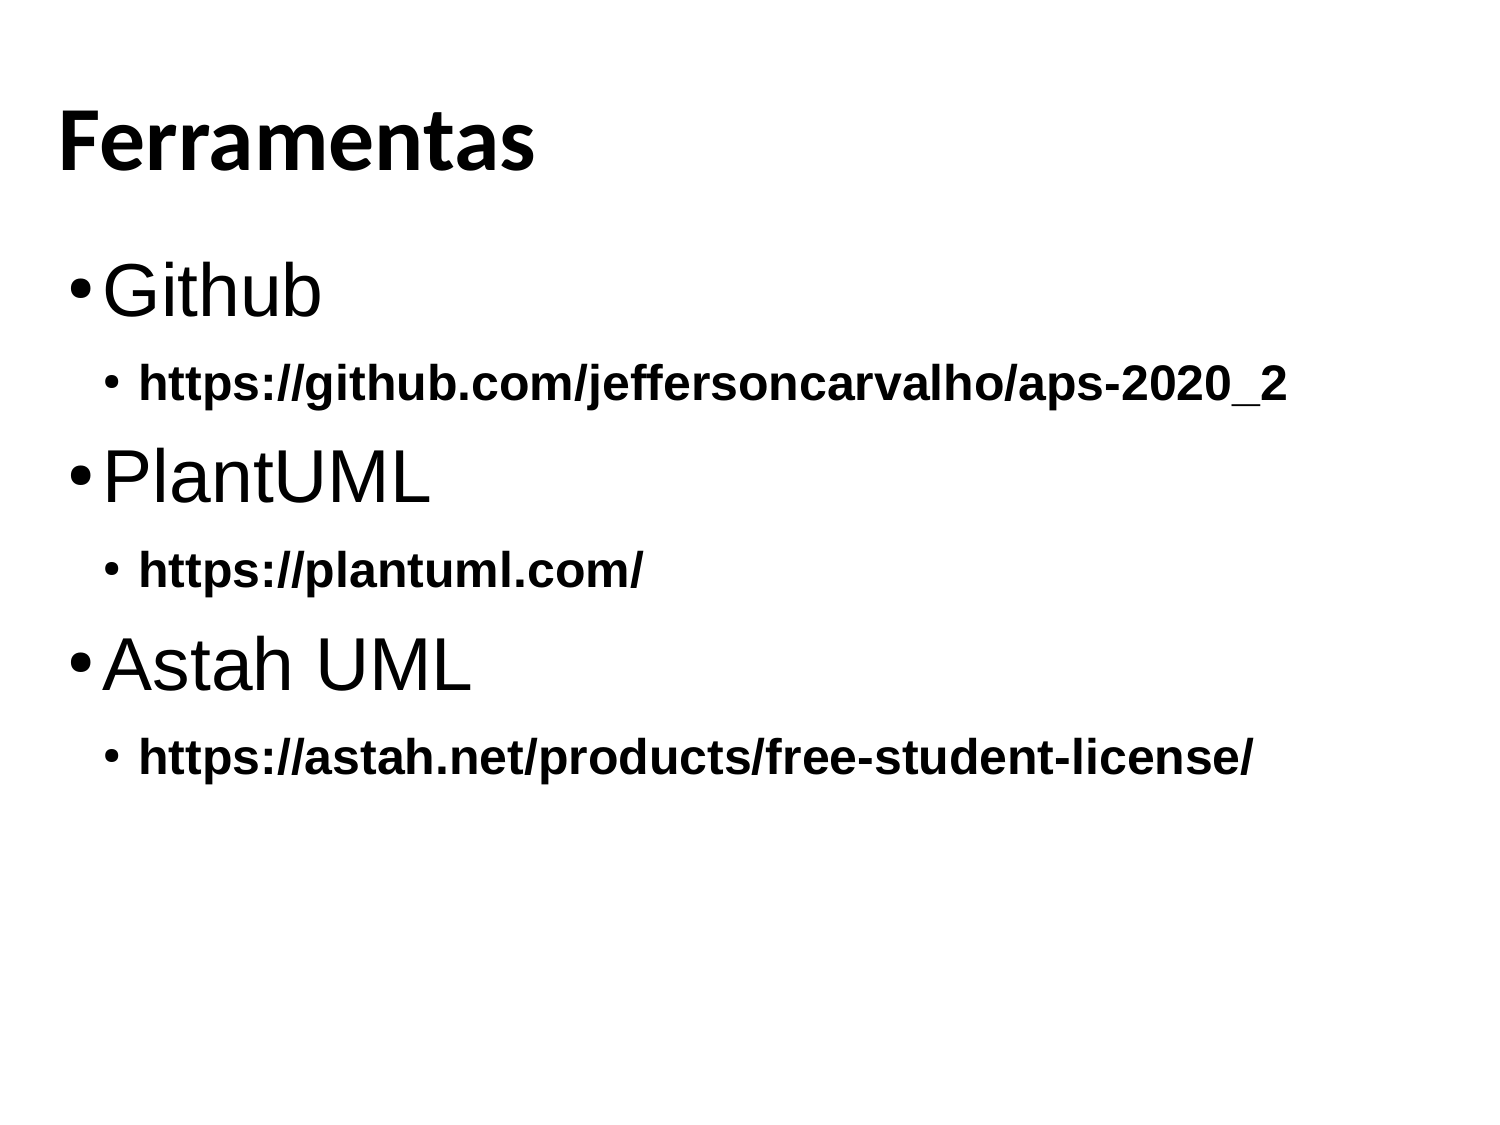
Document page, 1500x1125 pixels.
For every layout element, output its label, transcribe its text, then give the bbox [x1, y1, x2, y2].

title Ferramentas [59, 101, 1418, 195]
subtitle Github https://github.com/jeffersoncarvalho/aps-2020_2 PlantUML https://plantuml.com/ Astah UML https://astah.net/products/free-student-license/ [67, 248, 1418, 1063]
